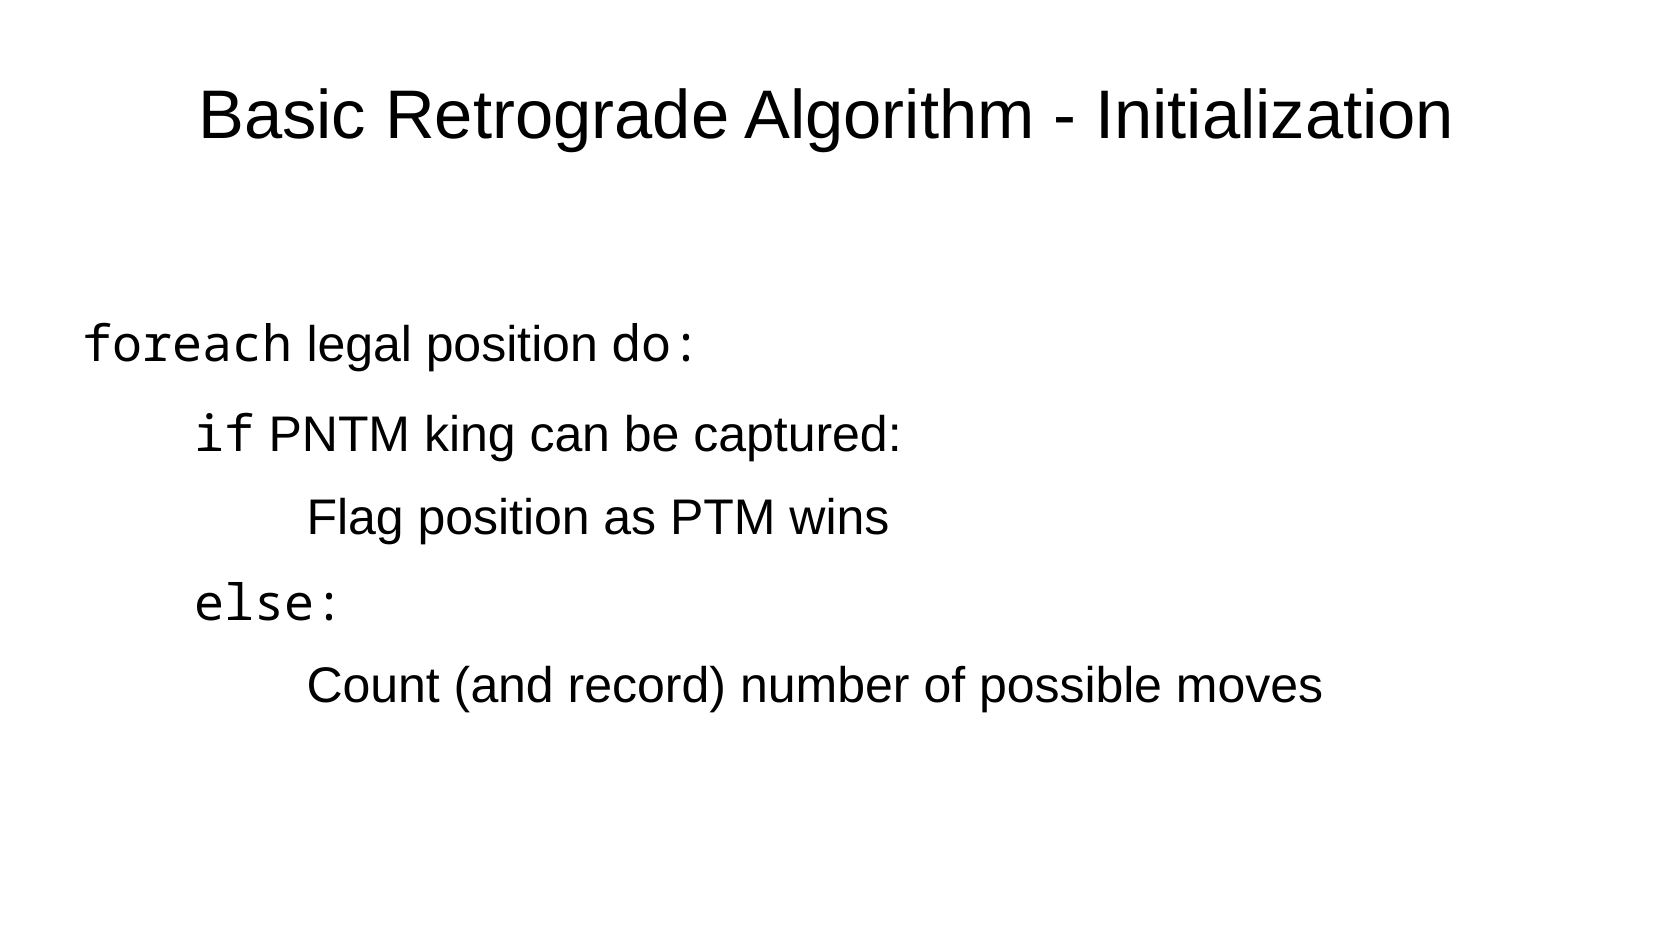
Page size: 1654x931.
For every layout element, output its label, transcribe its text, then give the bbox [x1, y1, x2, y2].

list foreach legal position do: if PNTM king can be captured: Flag position as PTM wins else: Count (and record) number of possible moves [82, 217, 1571, 758]
title Basic Retrograde Algorithm - Initialization [82, 37, 1571, 193]
